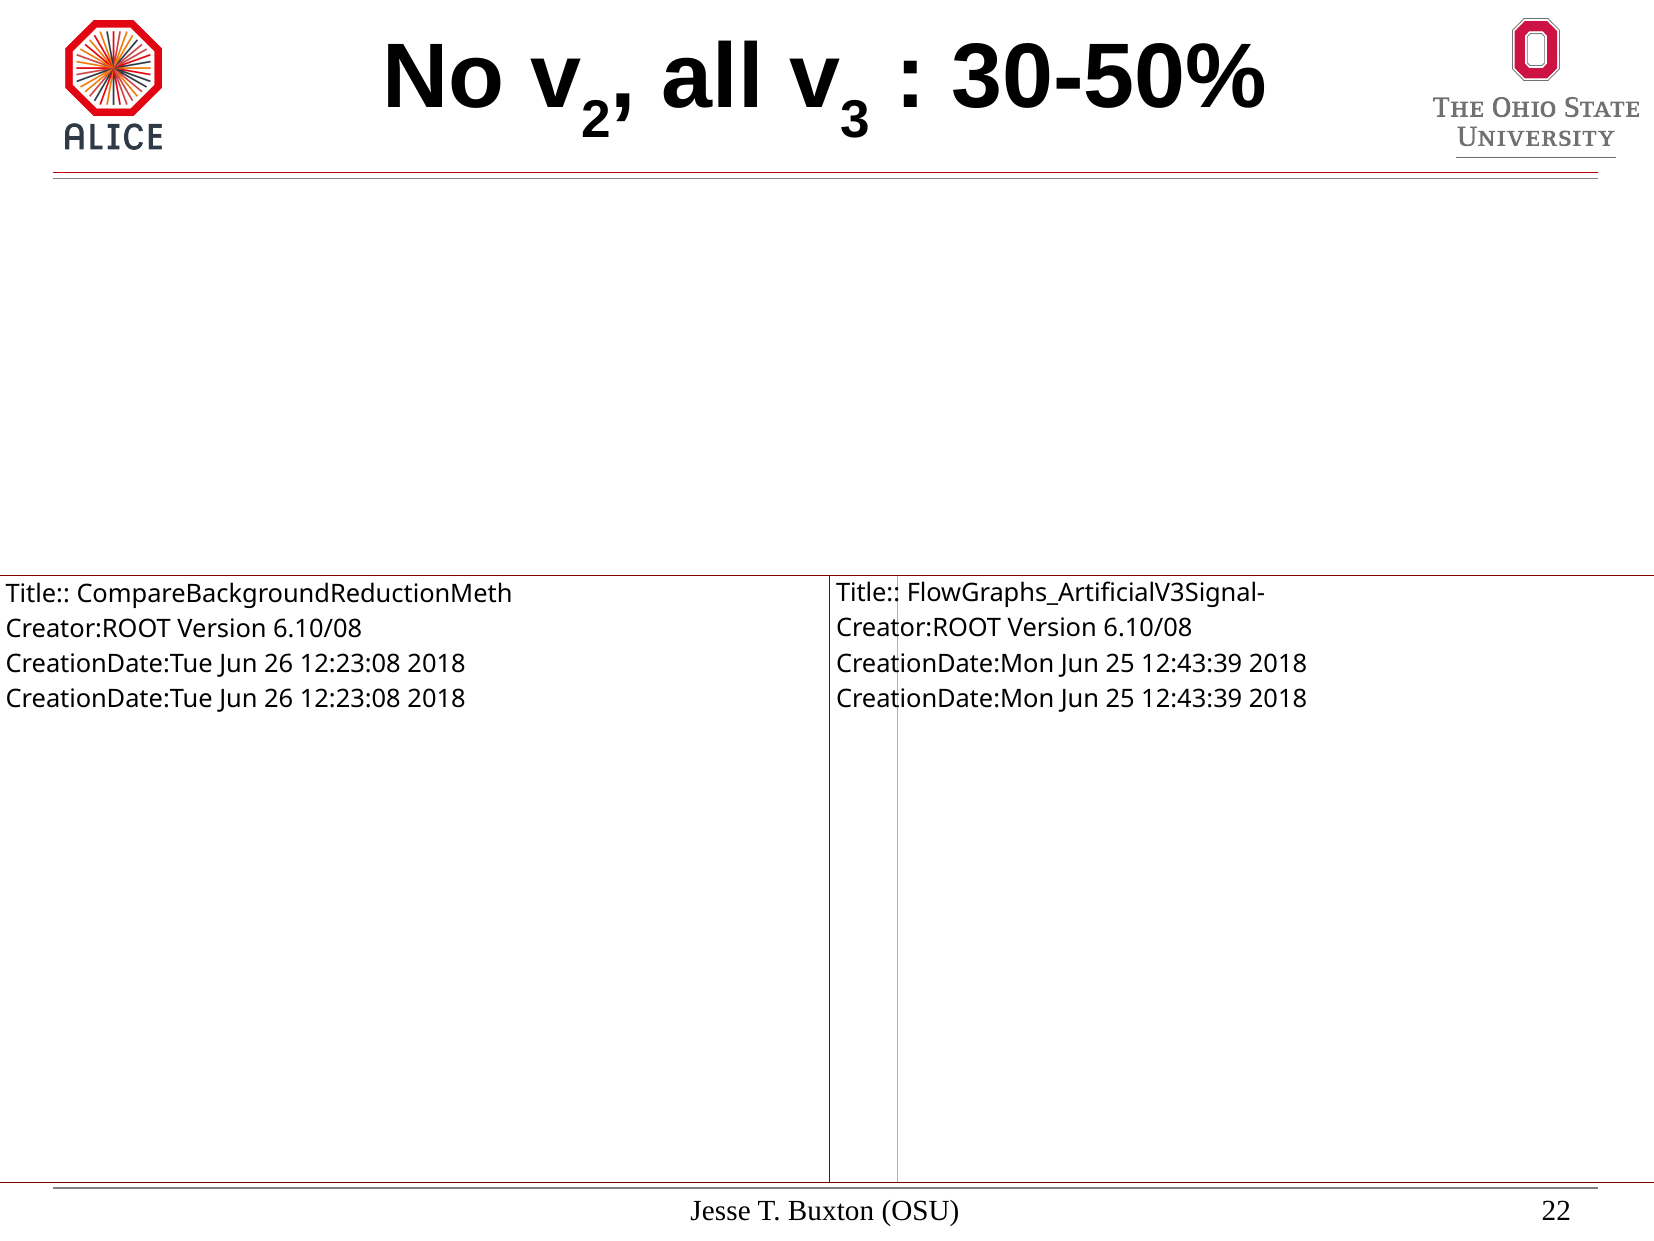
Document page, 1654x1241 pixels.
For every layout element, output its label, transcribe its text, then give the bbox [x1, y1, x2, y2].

picture [65, 20, 137, 150]
picture [0, 573, 1654, 1183]
title No v2, all v3 : 30-50% [137, 1, 1513, 172]
picture [1513, 5, 1642, 171]
